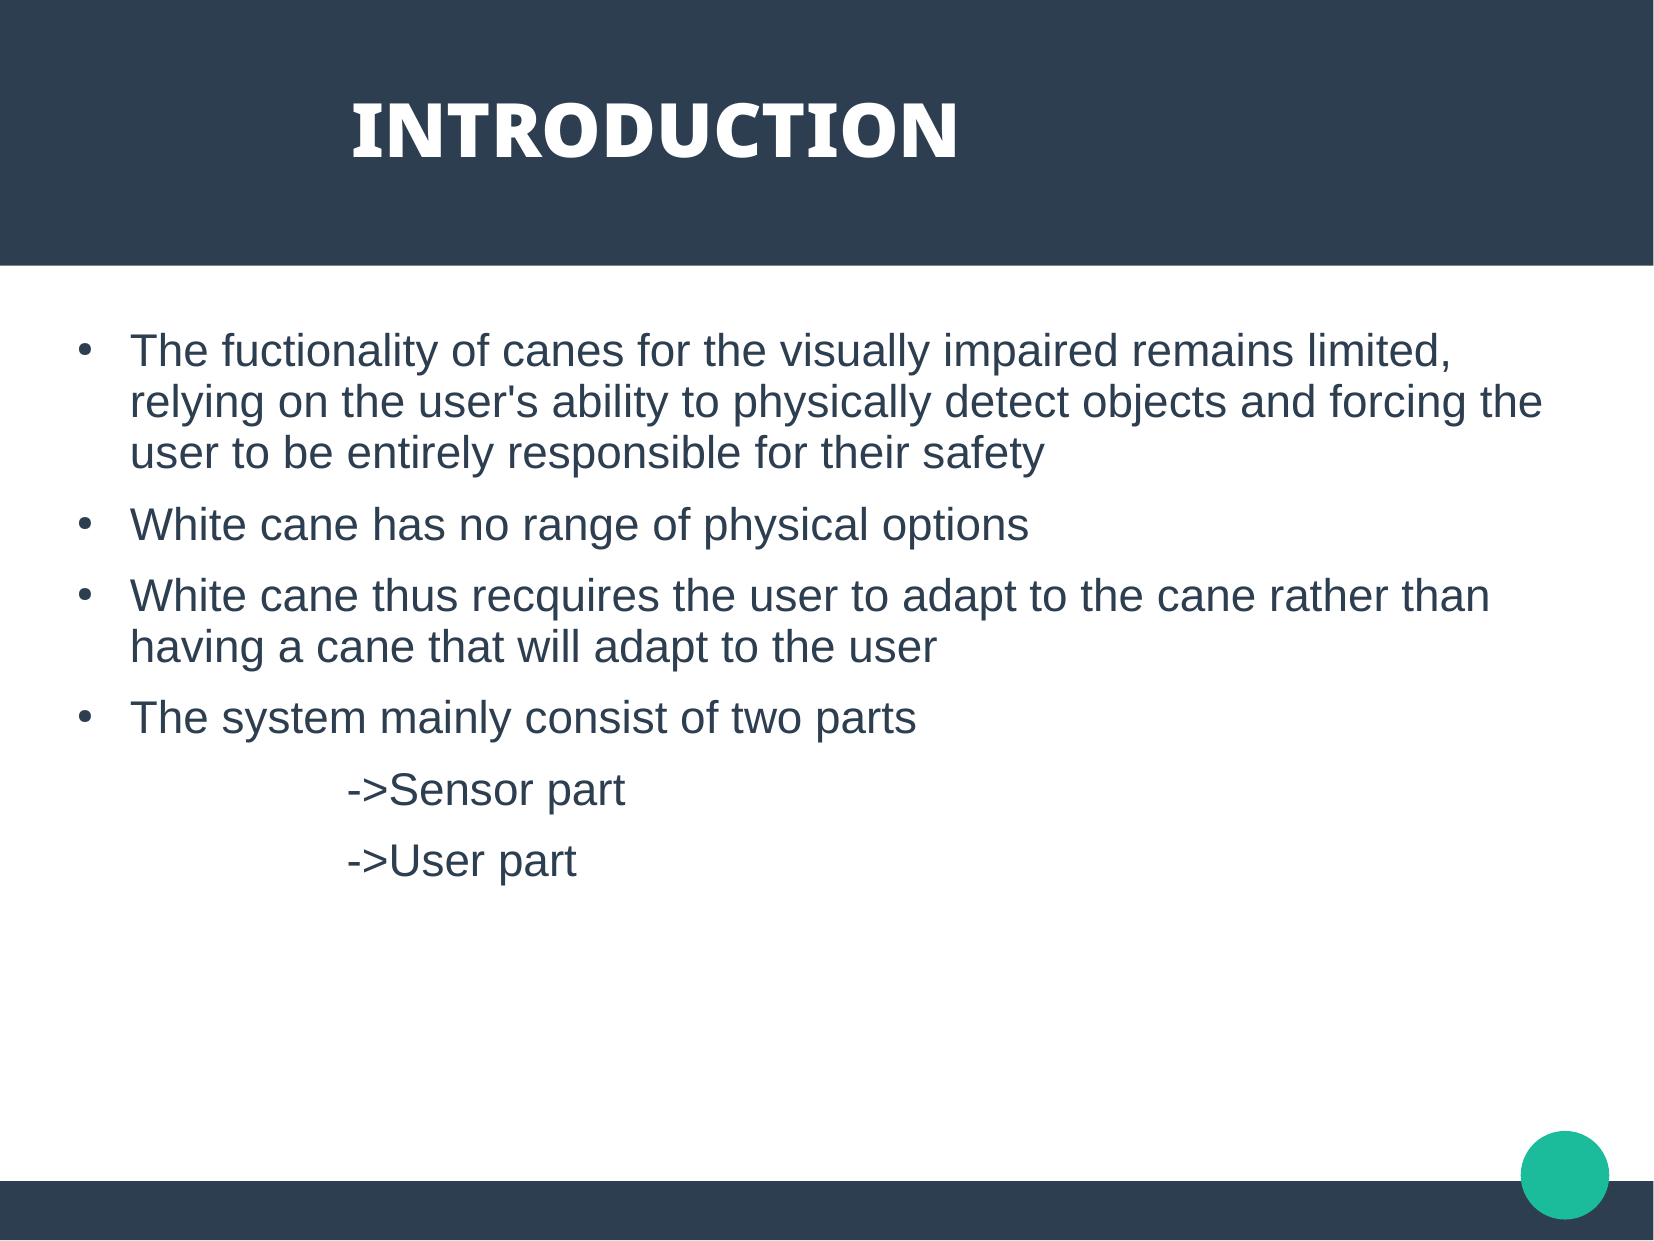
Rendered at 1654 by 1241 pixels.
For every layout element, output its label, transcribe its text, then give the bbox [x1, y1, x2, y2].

list The fuctionality of canes for the visually impaired remains limited, relying on the user's ability to physically detect objects and forcing the user to be entirely responsible for their safety White cane has no range of physical options White cane thus recquires the user to adapt to the cane rather than having a cane that will adapt to the user The system mainly consist of two parts ->Sensor part ->User part [59, 324, 1595, 1152]
title INTRODUCTION [59, 49, 1595, 207]
